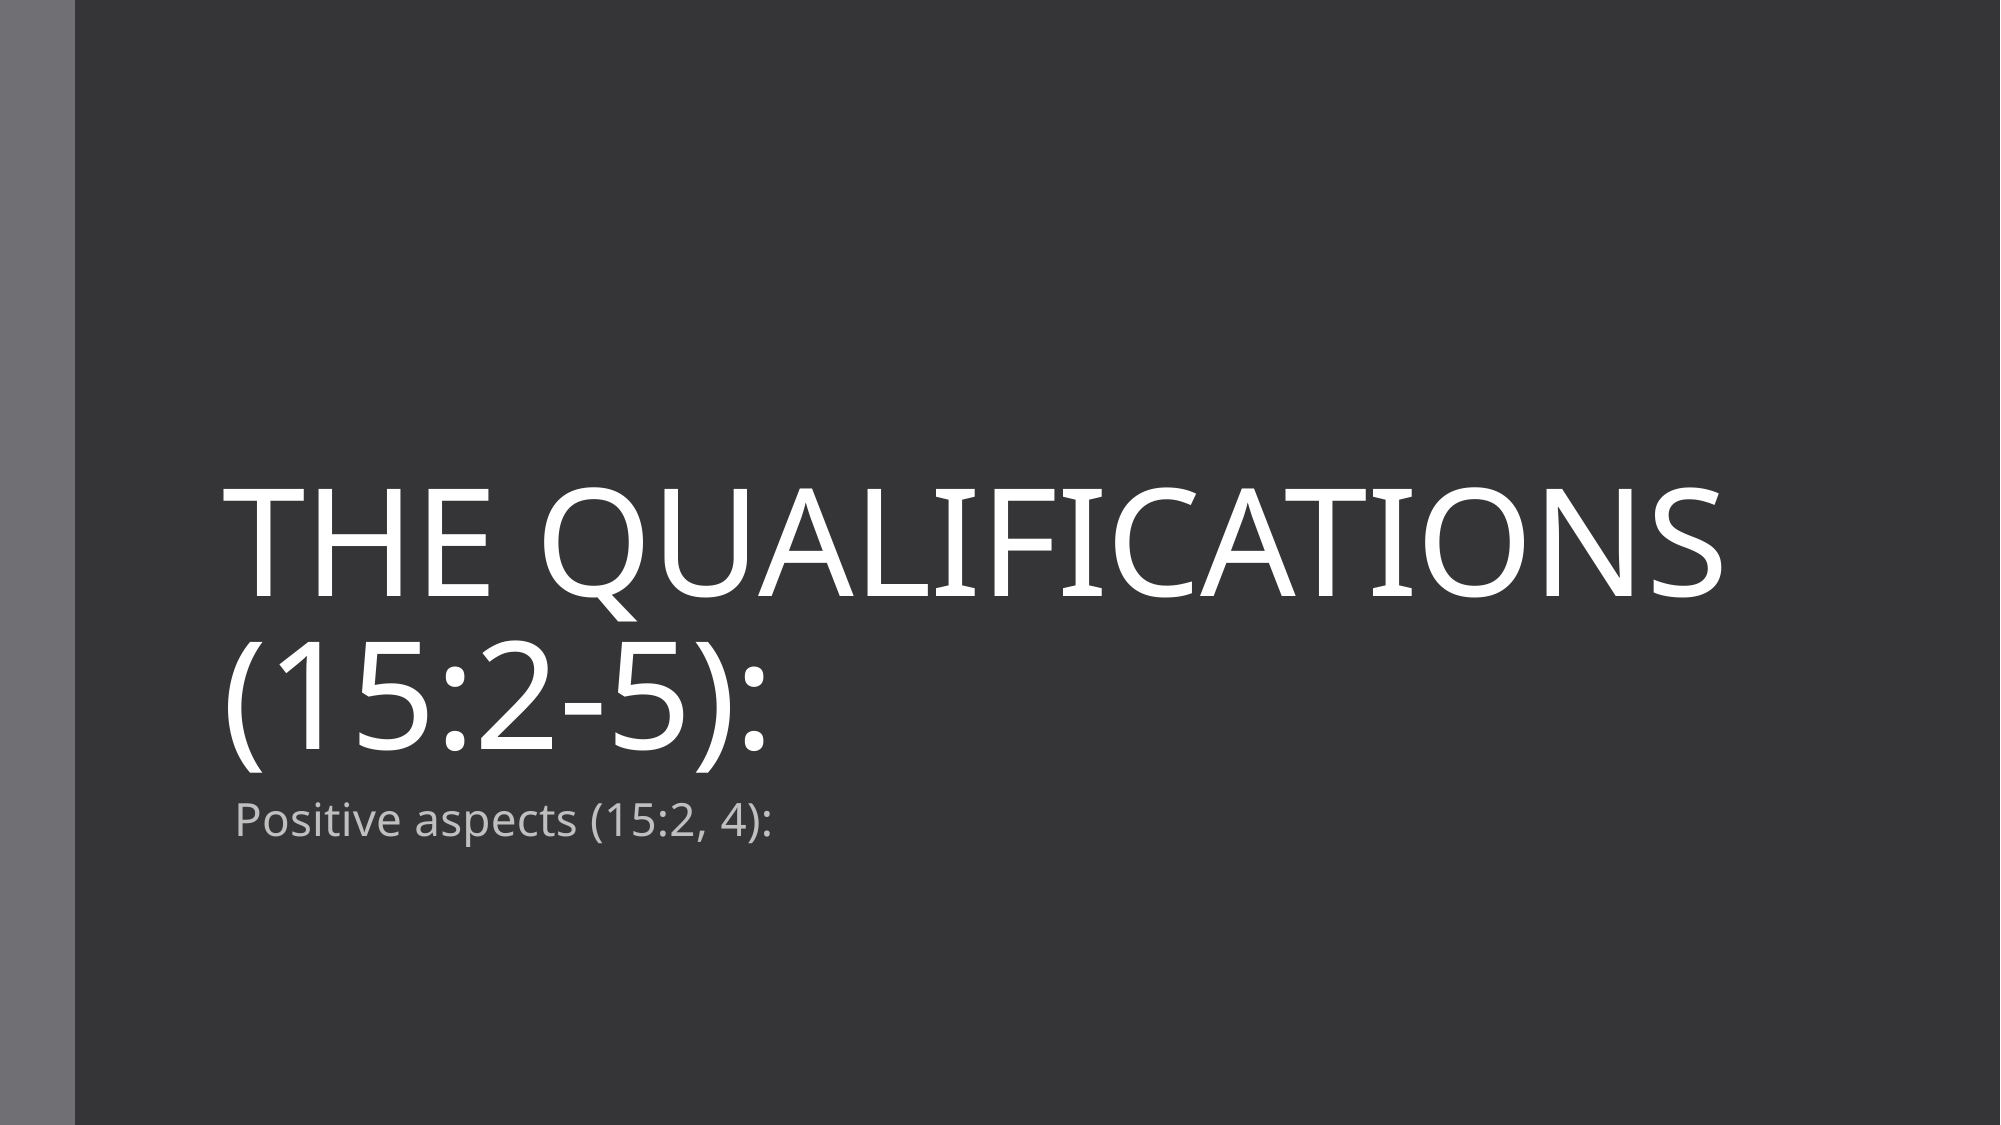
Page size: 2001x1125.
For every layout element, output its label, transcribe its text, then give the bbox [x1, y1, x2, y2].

subtitle Positive aspects (15:2, 4): [206, 787, 1752, 1066]
title THE QUALIFICATIONS (15:2-5): [206, 124, 1752, 787]
